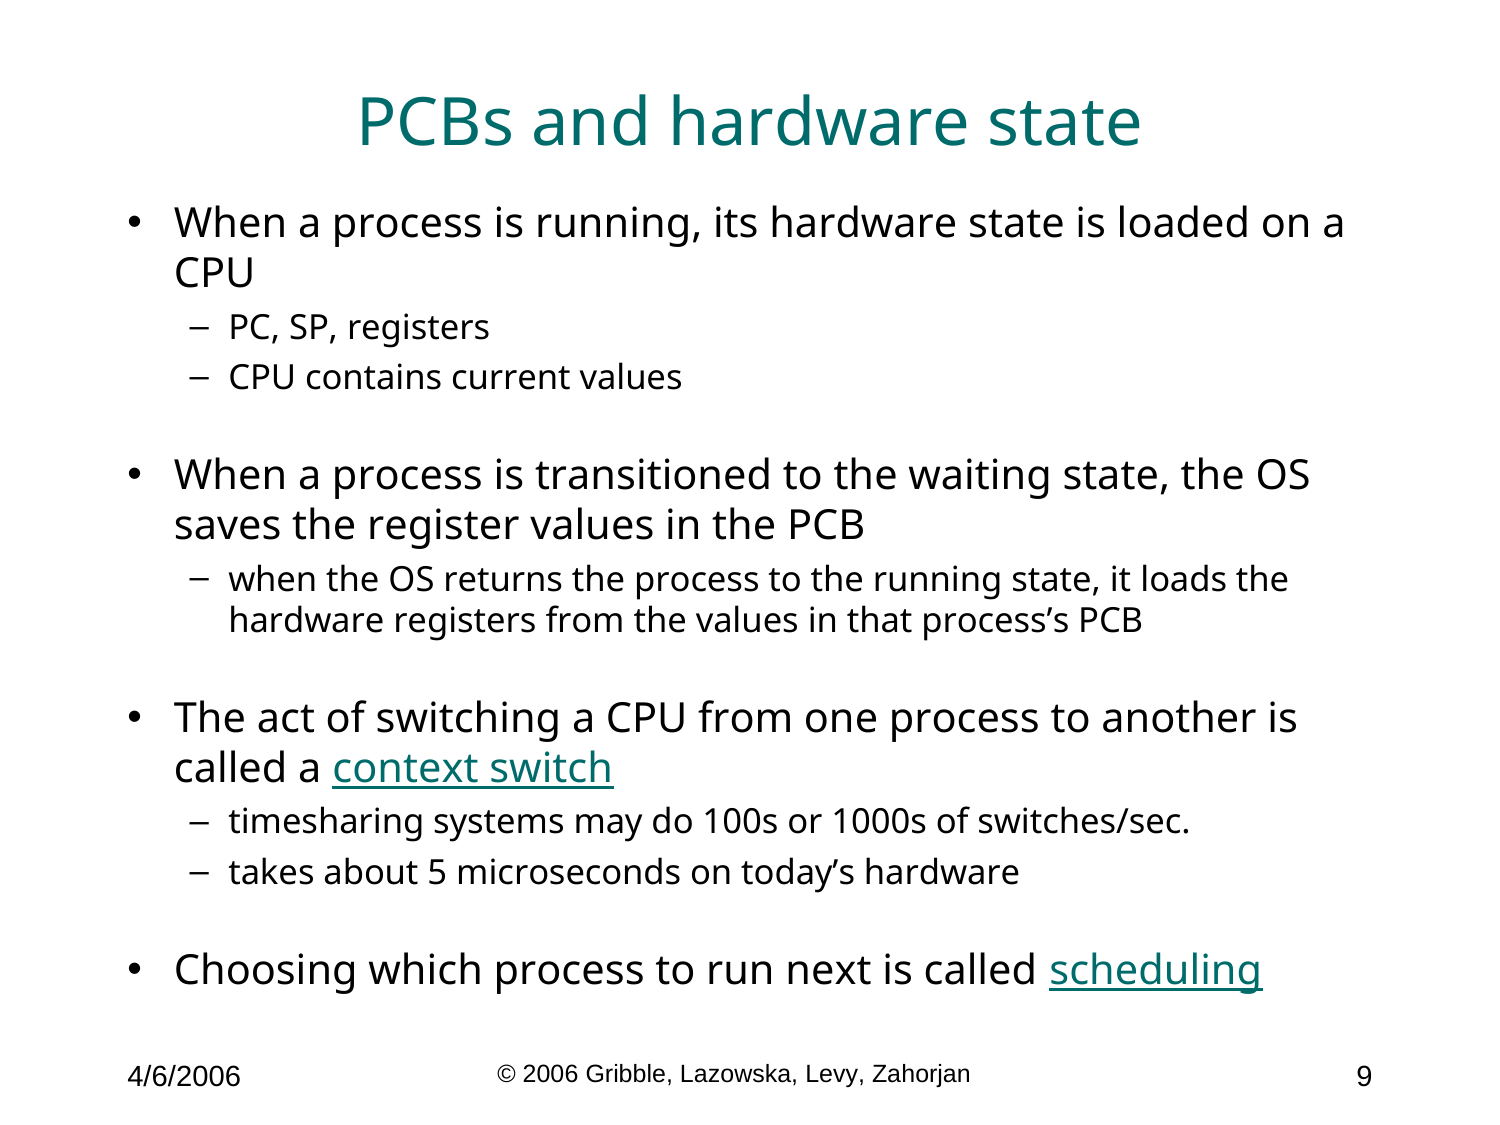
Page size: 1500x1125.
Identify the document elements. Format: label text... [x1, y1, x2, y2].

title PCBs and hardware state [112, 62, 1388, 175]
list When a process is running, its hardware state is loaded on a CPU PC, SP, registers CPU contains current values When a process is transitioned to the waiting state, the OS saves the register values in the PCB when the OS returns the process to the running state, it loads the hardware registers from the values in that process’s PCB The act of switching a CPU from one process to another is called a context switch timesharing systems may do 100s or 1000s of switches/sec. takes about 5 microseconds on today’s hardware Choosing which process to run next is called scheduling [112, 188, 1388, 1002]
